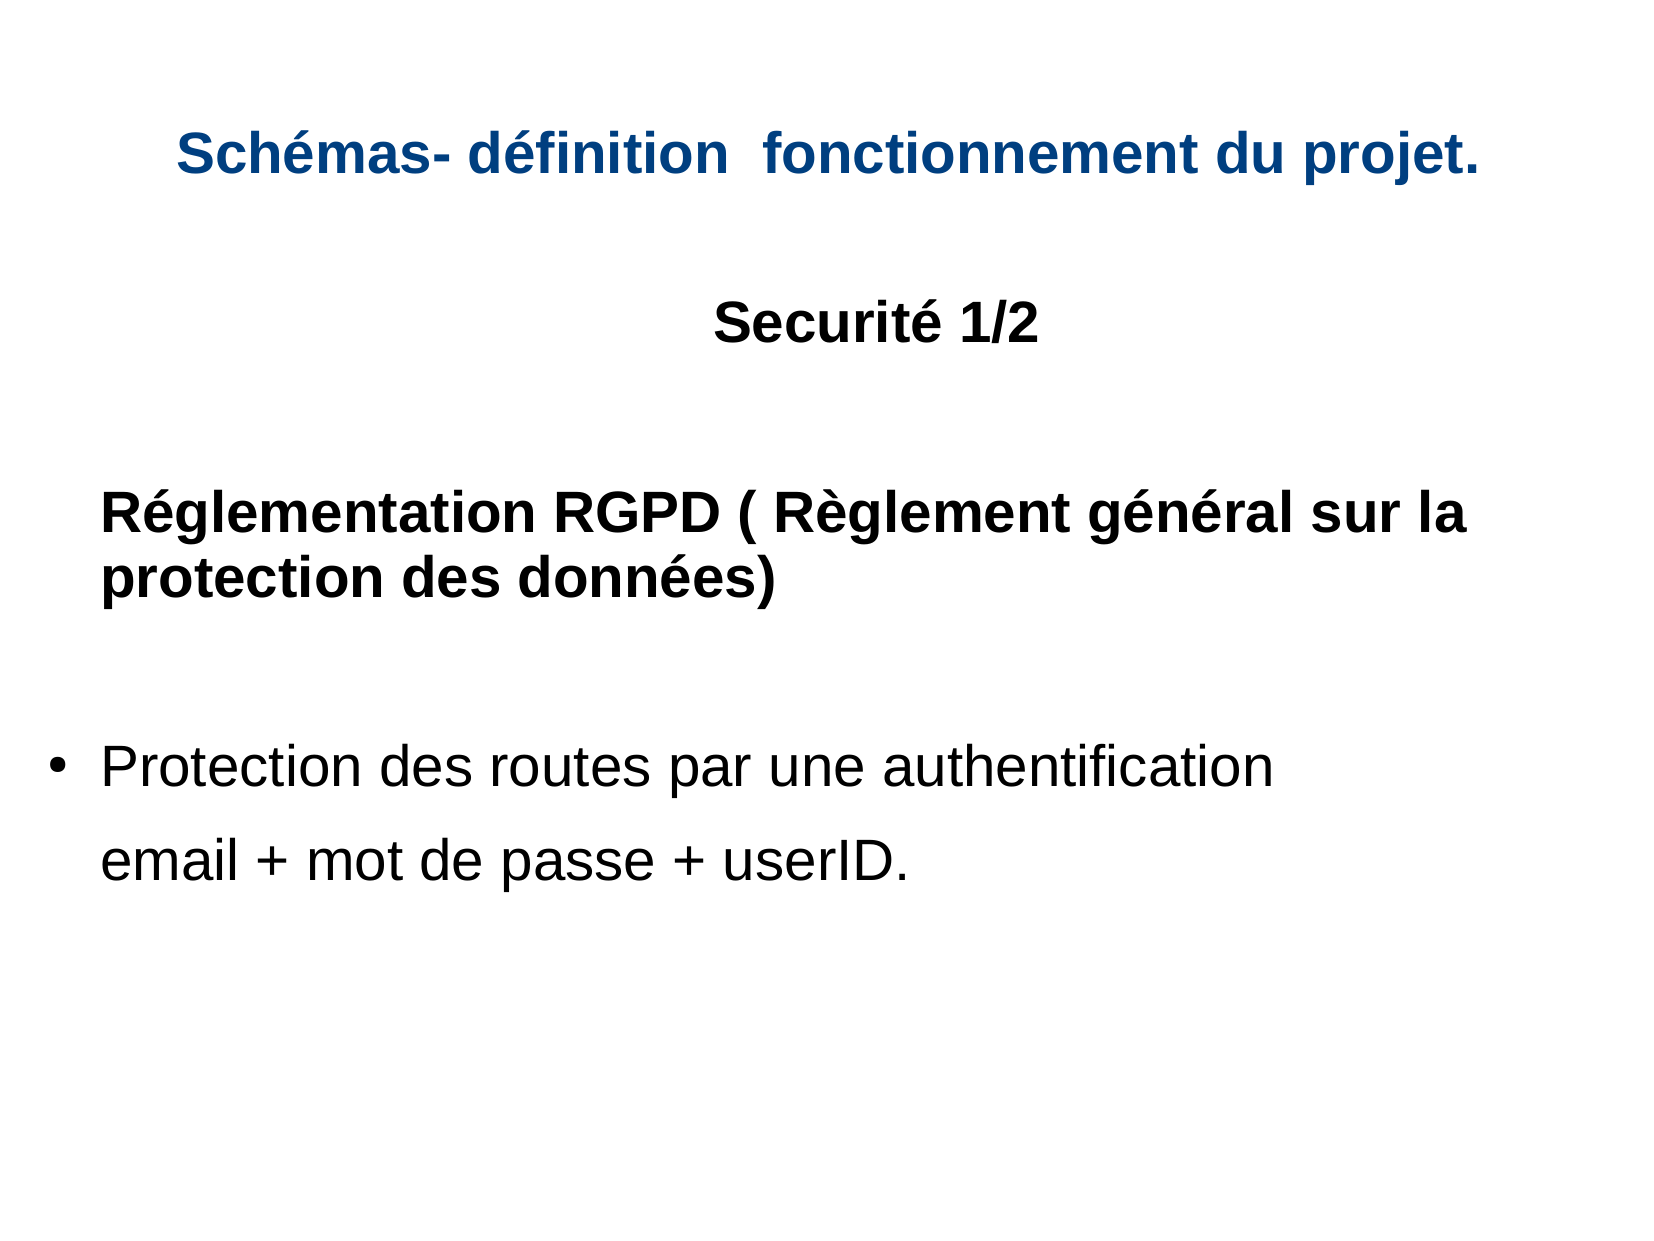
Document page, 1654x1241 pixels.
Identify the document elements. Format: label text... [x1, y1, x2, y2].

list Securité 1/2 Réglementation RGPD ( Règlement général sur la protection des données) Protection des routes par une authentification email + mot de passe + userID. [29, 290, 1654, 1211]
title Schémas- définition fonctionnement du projet. [82, 49, 1571, 257]
